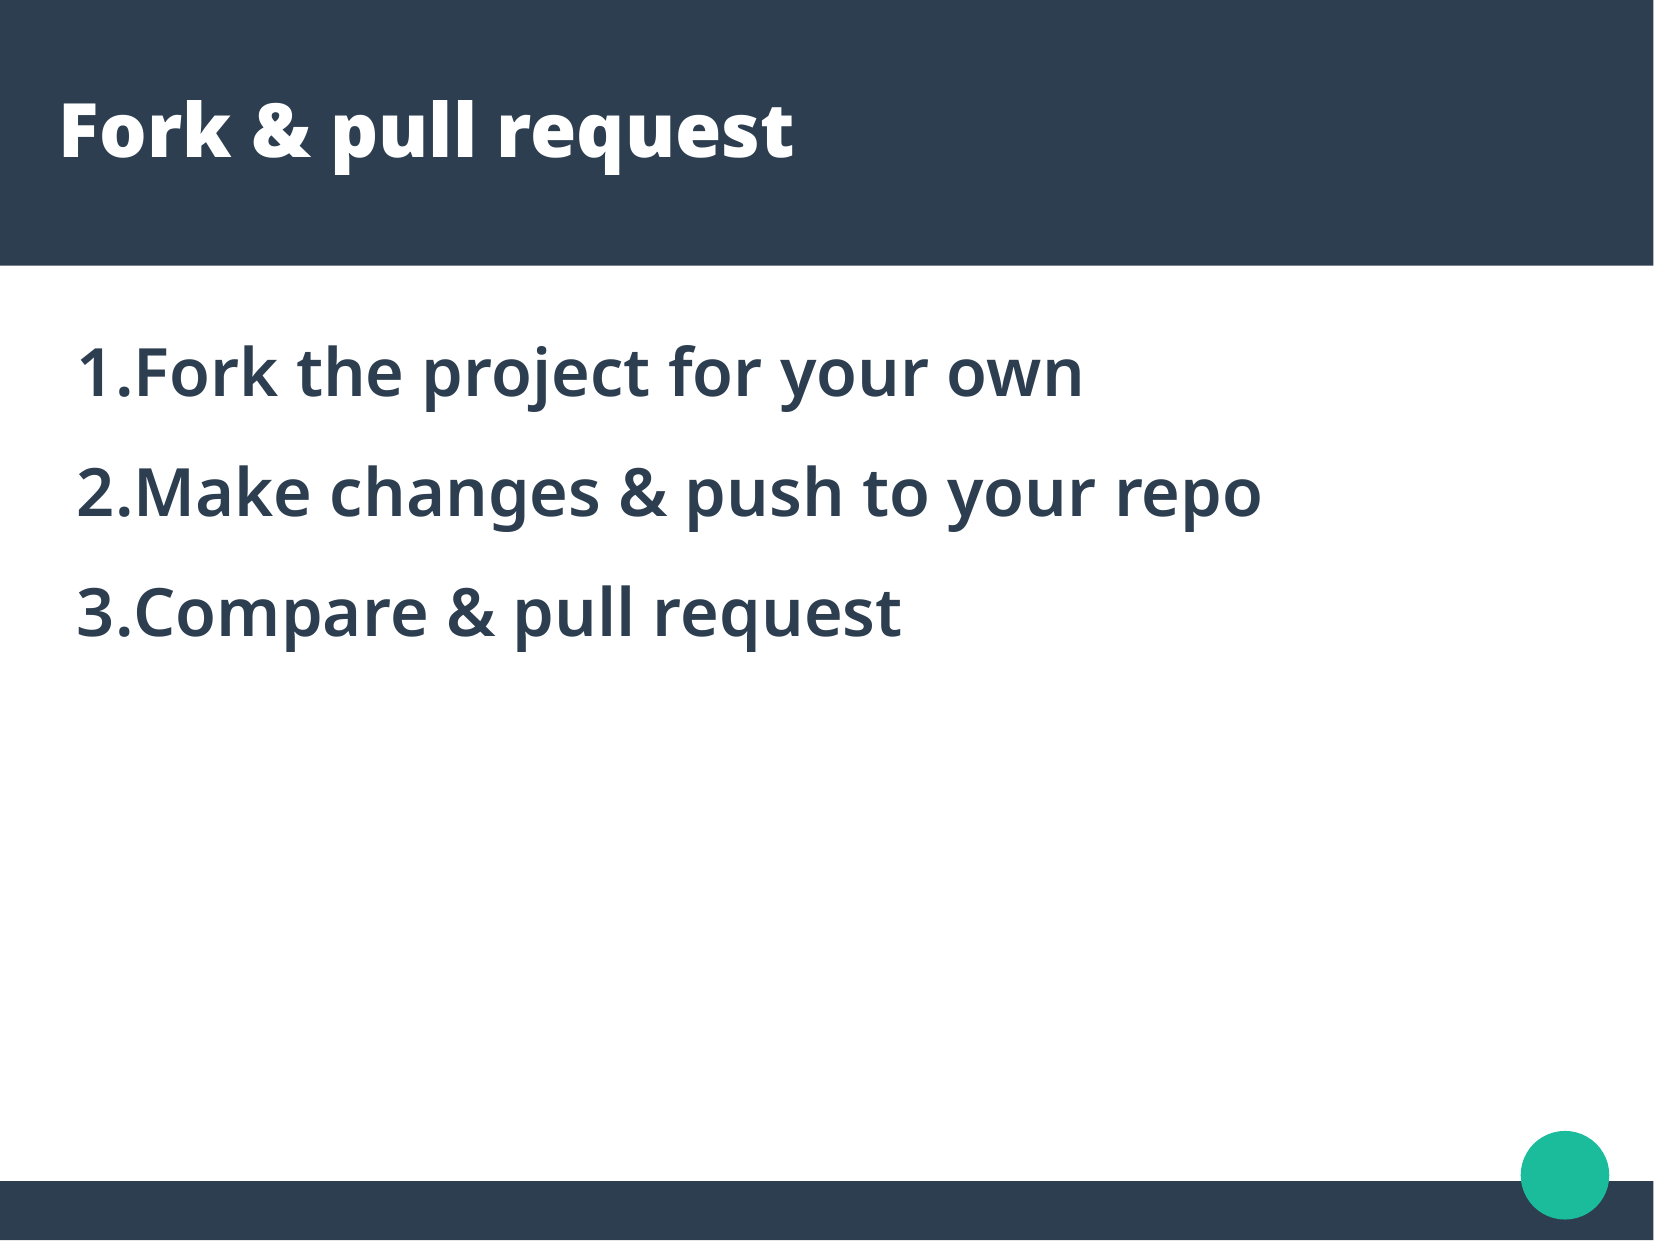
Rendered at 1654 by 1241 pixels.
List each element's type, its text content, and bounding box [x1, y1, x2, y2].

list Fork the project for your own Make changes & push to your repo Compare & pull request [59, 324, 1595, 1152]
title Fork & pull request [59, 49, 1595, 207]
